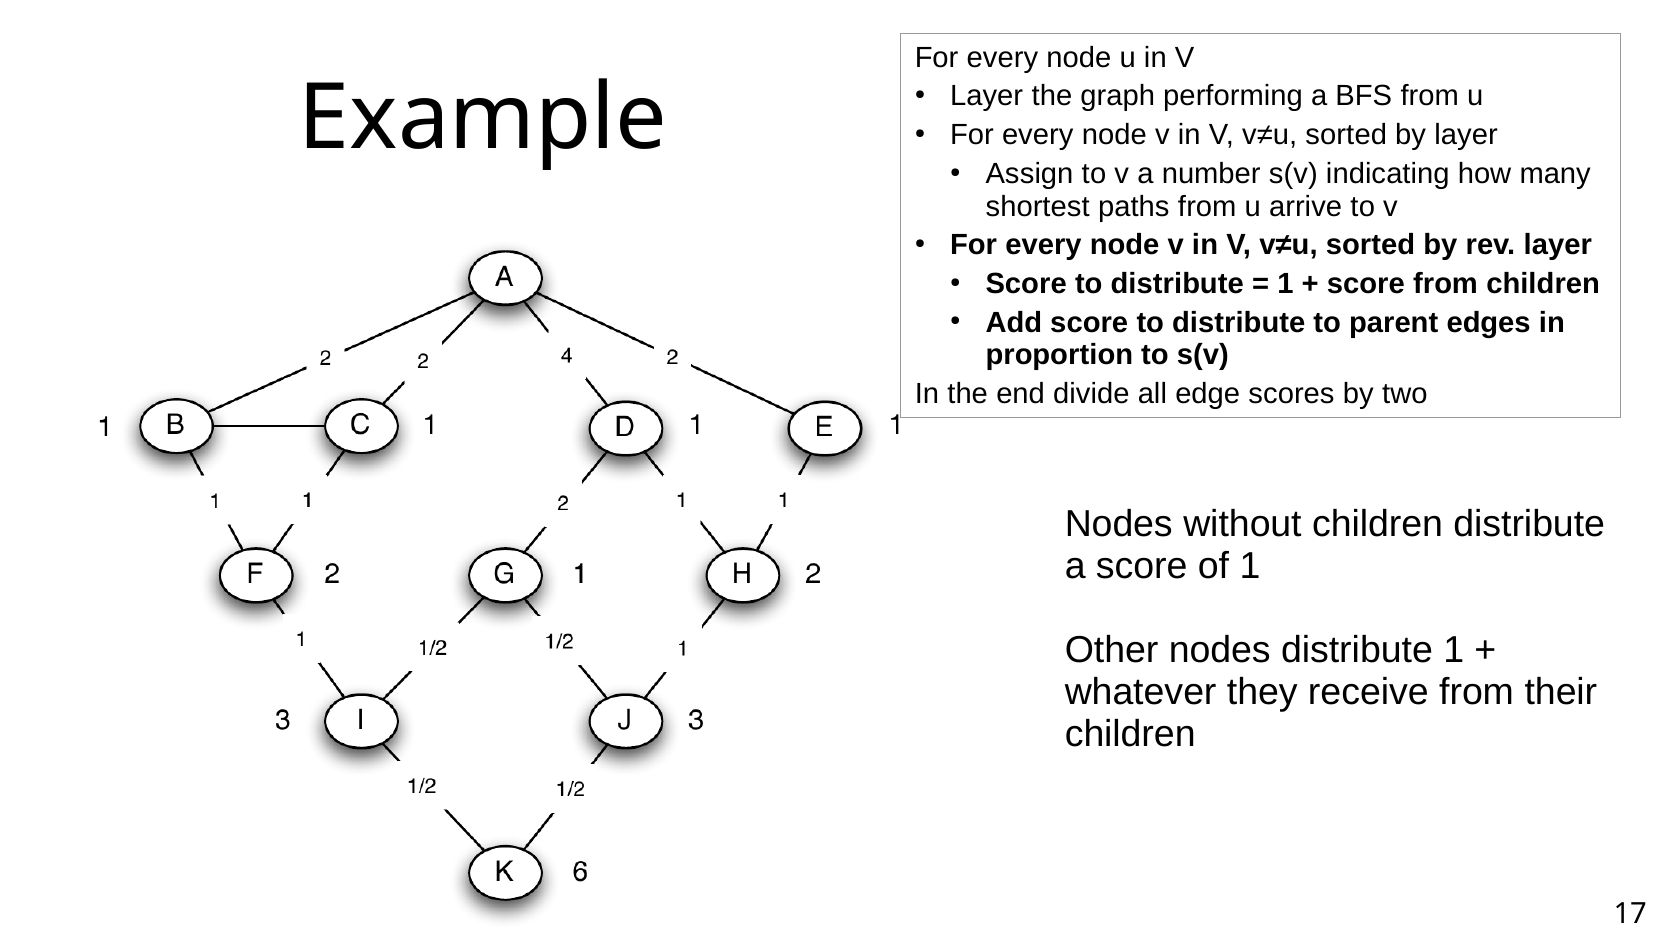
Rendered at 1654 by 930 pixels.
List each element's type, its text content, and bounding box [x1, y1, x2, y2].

text_box Nodes without children distribute a score of 1 Other nodes distribute 1 + whatever they receive from their children [1050, 494, 1621, 762]
title Example [29, 1, 937, 225]
text_box For every node u in V Layer the graph performing a BFS from u For every node v in V, v≠u, sorted by layer Assign to v a number s(v) indicating how many shortest paths from u arrive to v For every node v in V, v≠u, sorted by rev. layer Score to distribute = 1 + score from children Add score to distribute to parent edges in proportion to s(v) In the end divide all edge scores by two [900, 33, 1621, 418]
picture [53, 225, 946, 930]
